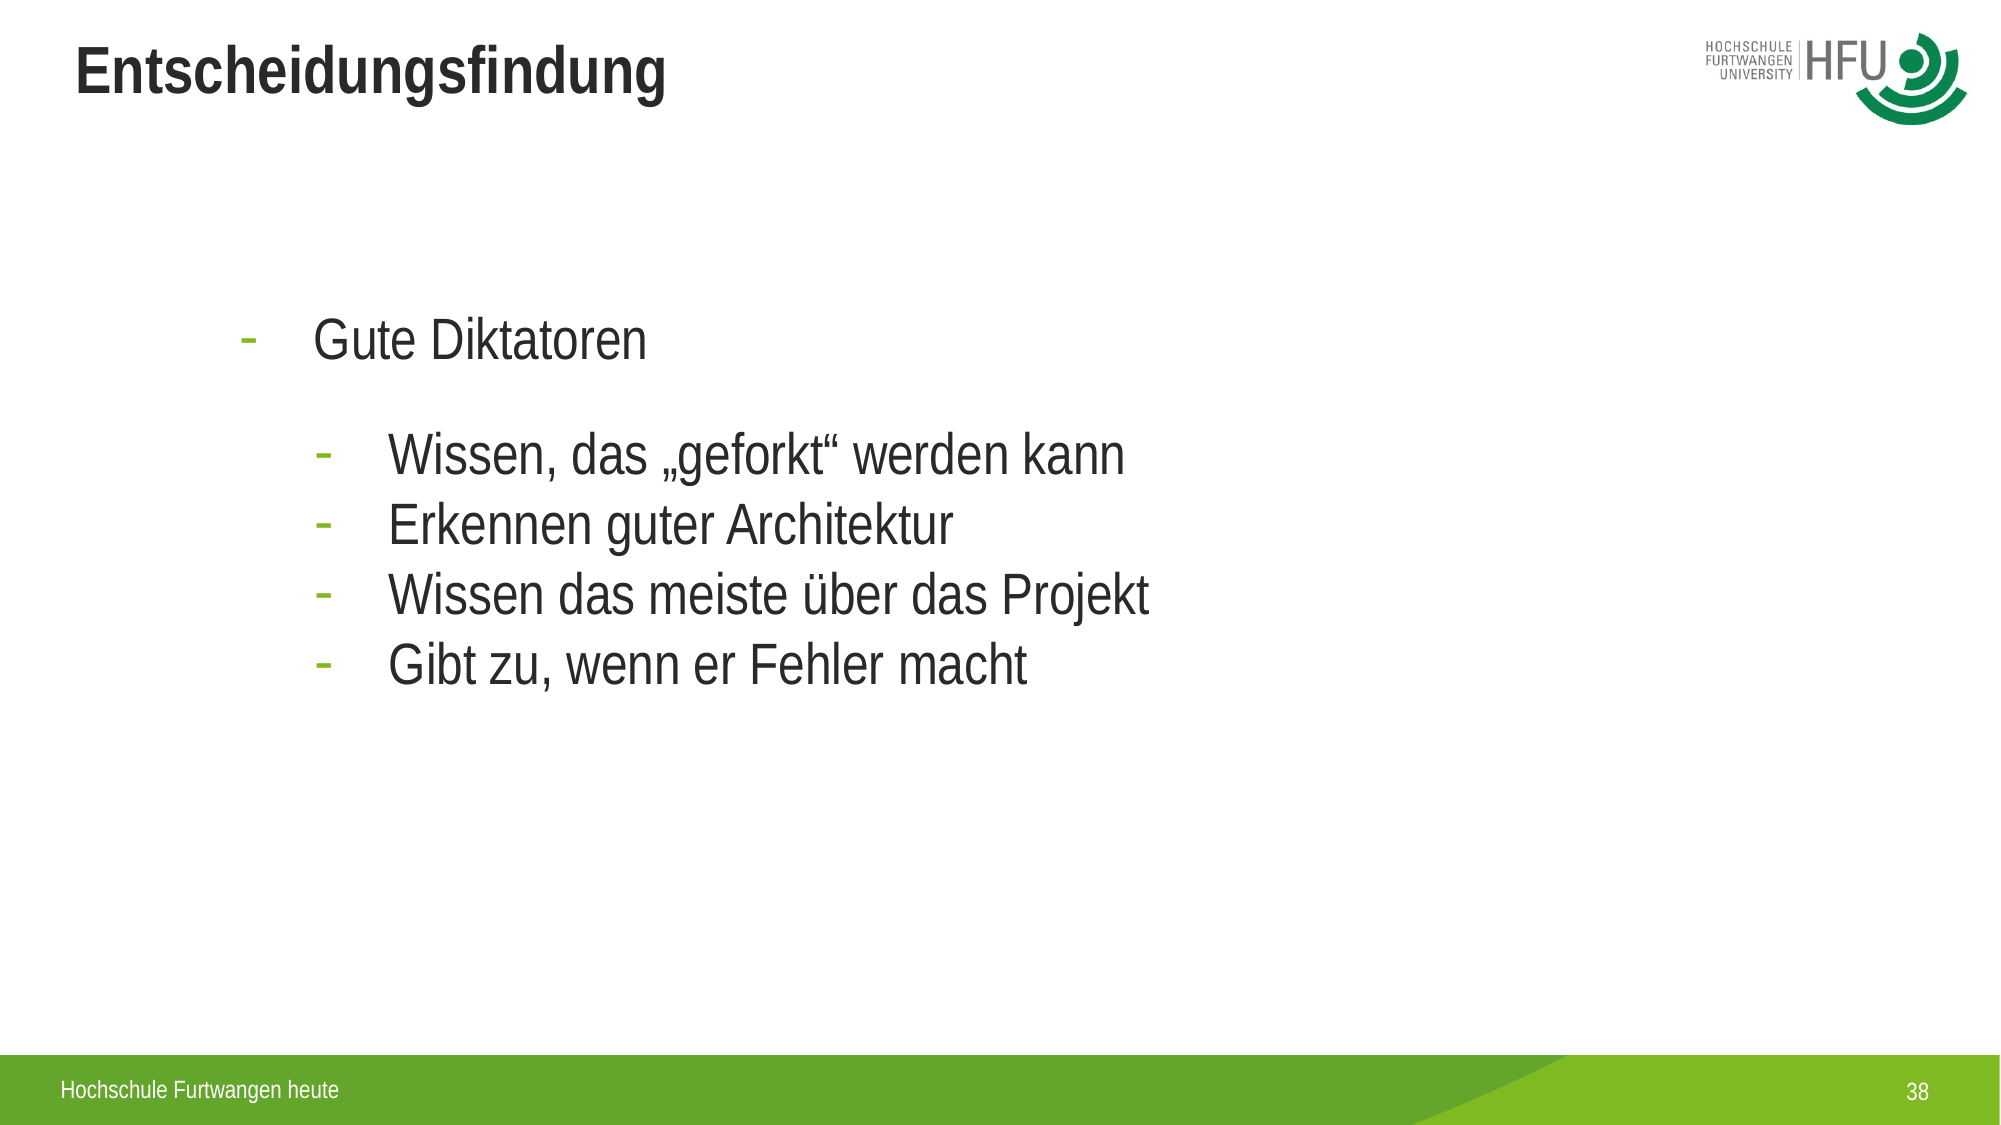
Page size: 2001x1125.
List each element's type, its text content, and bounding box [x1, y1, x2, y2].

text_box Entscheidungsfindung [60, 28, 1591, 102]
picture [0, 1055, 2000, 1125]
text_box <number> [1672, 1057, 1945, 1124]
text_box Gute Diktatoren Wissen, das „geforkt“ werden kann Erkennen guter Architektur Wissen das meiste über das Projekt Gibt zu, wenn er Fehler macht [149, 248, 1640, 830]
text_box Hochschule Furtwangen heute [60, 1058, 985, 1119]
picture [1689, 19, 1981, 137]
